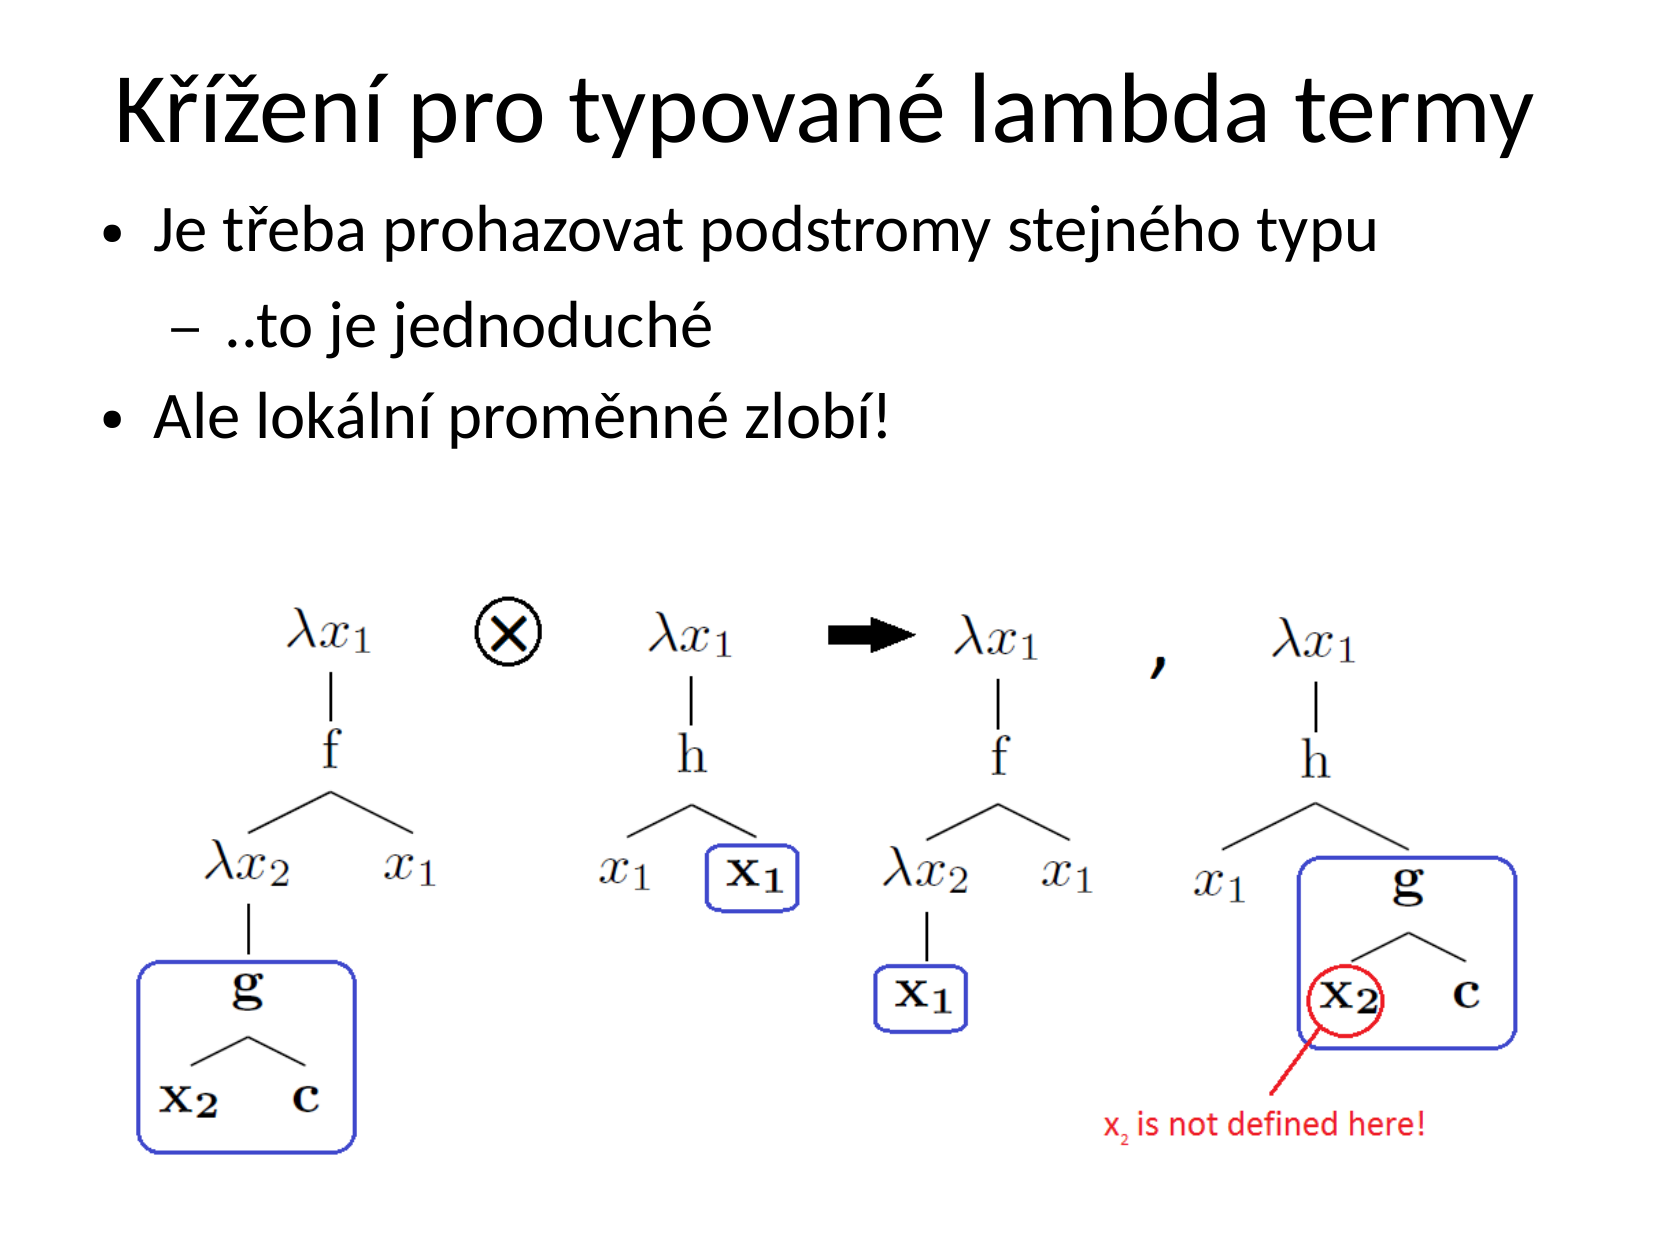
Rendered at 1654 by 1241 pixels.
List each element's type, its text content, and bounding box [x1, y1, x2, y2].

title Křížení pro typované lambda termy [15, 44, 1636, 190]
list Je třeba prohazovat podstromy stejného typu ..to je jednoduché Ale lokální proměnné zlobí! [82, 201, 1538, 616]
picture [109, 568, 1534, 1174]
